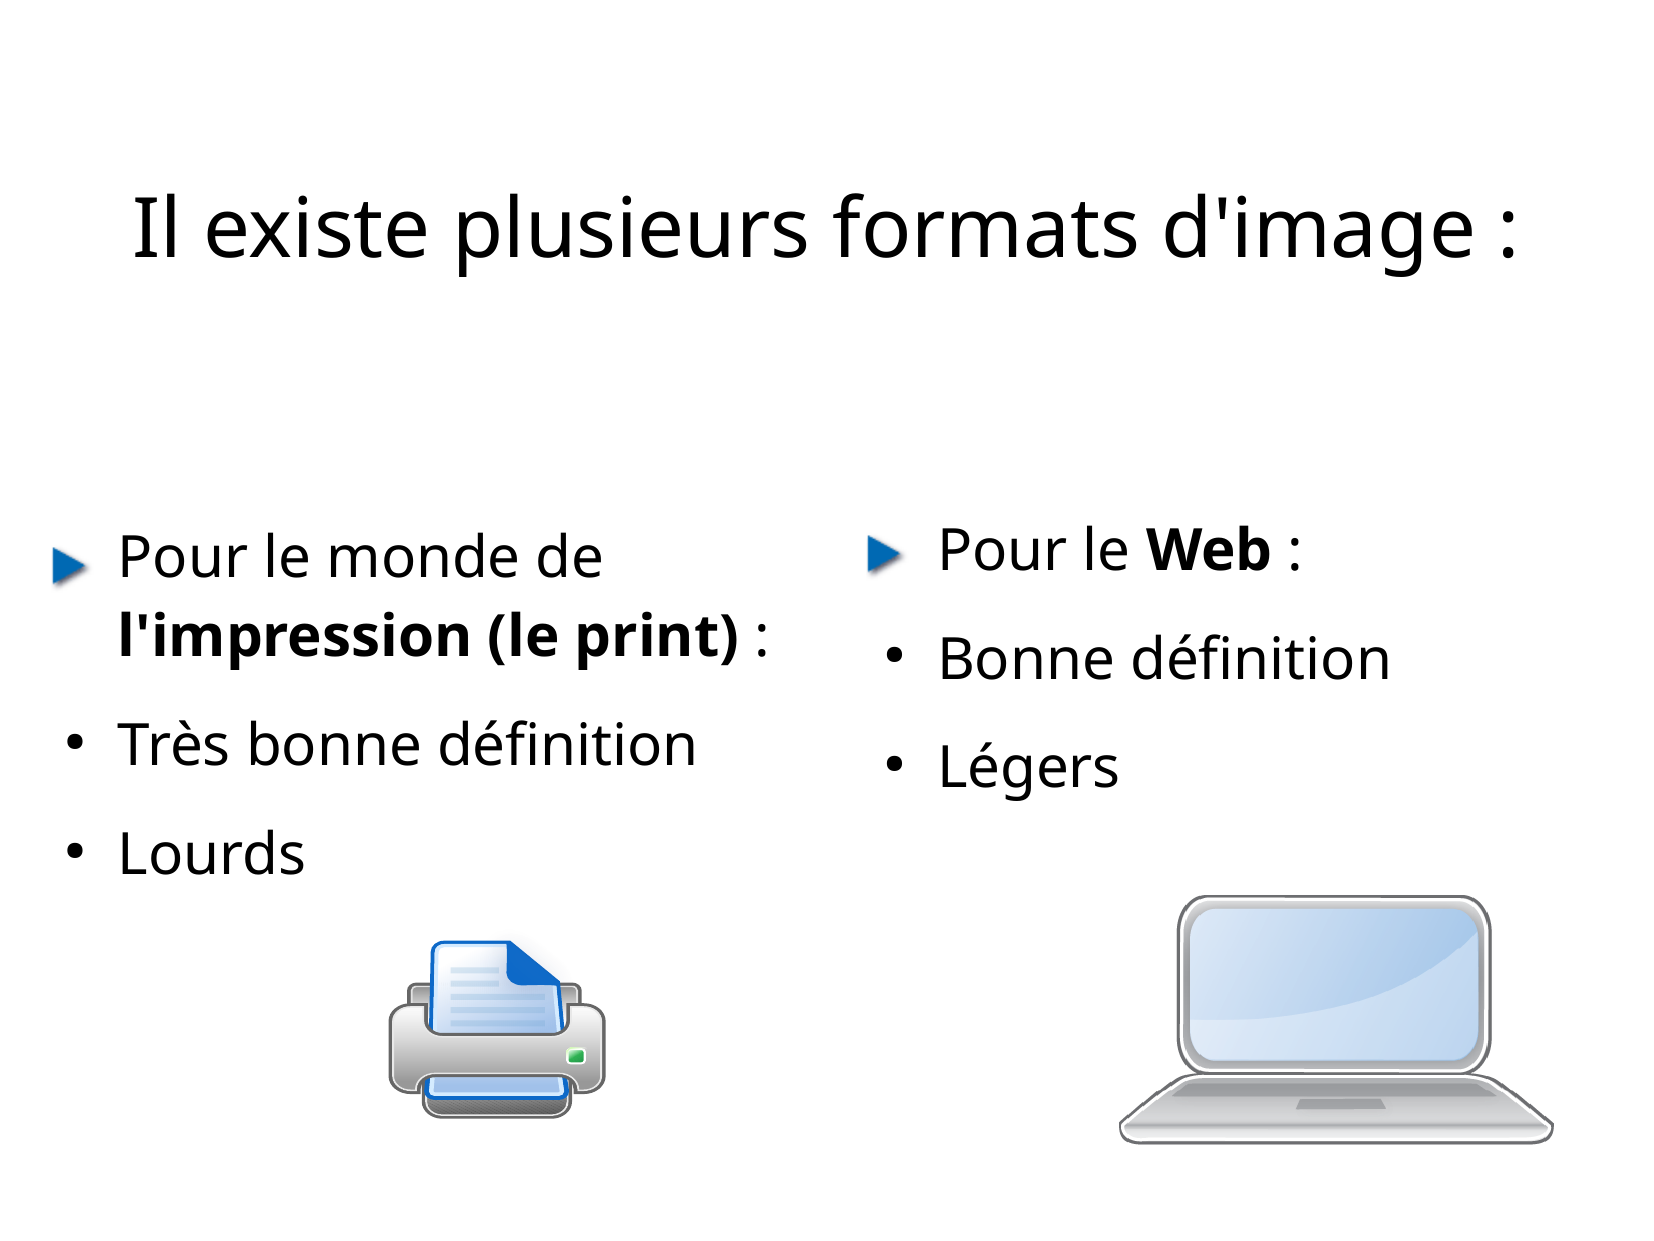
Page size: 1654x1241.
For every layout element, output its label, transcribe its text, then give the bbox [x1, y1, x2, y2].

picture [50, 543, 95, 594]
picture [1100, 877, 1574, 1162]
list Pour le Web : Bonne définition Légers [866, 508, 1583, 934]
list Pour le monde de l'impression (le print) : Très bonne définition Lourds [46, 515, 815, 1106]
picture [362, 917, 634, 1143]
title Il existe plusieurs formats d'image : [82, 49, 1571, 402]
picture [865, 531, 910, 582]
